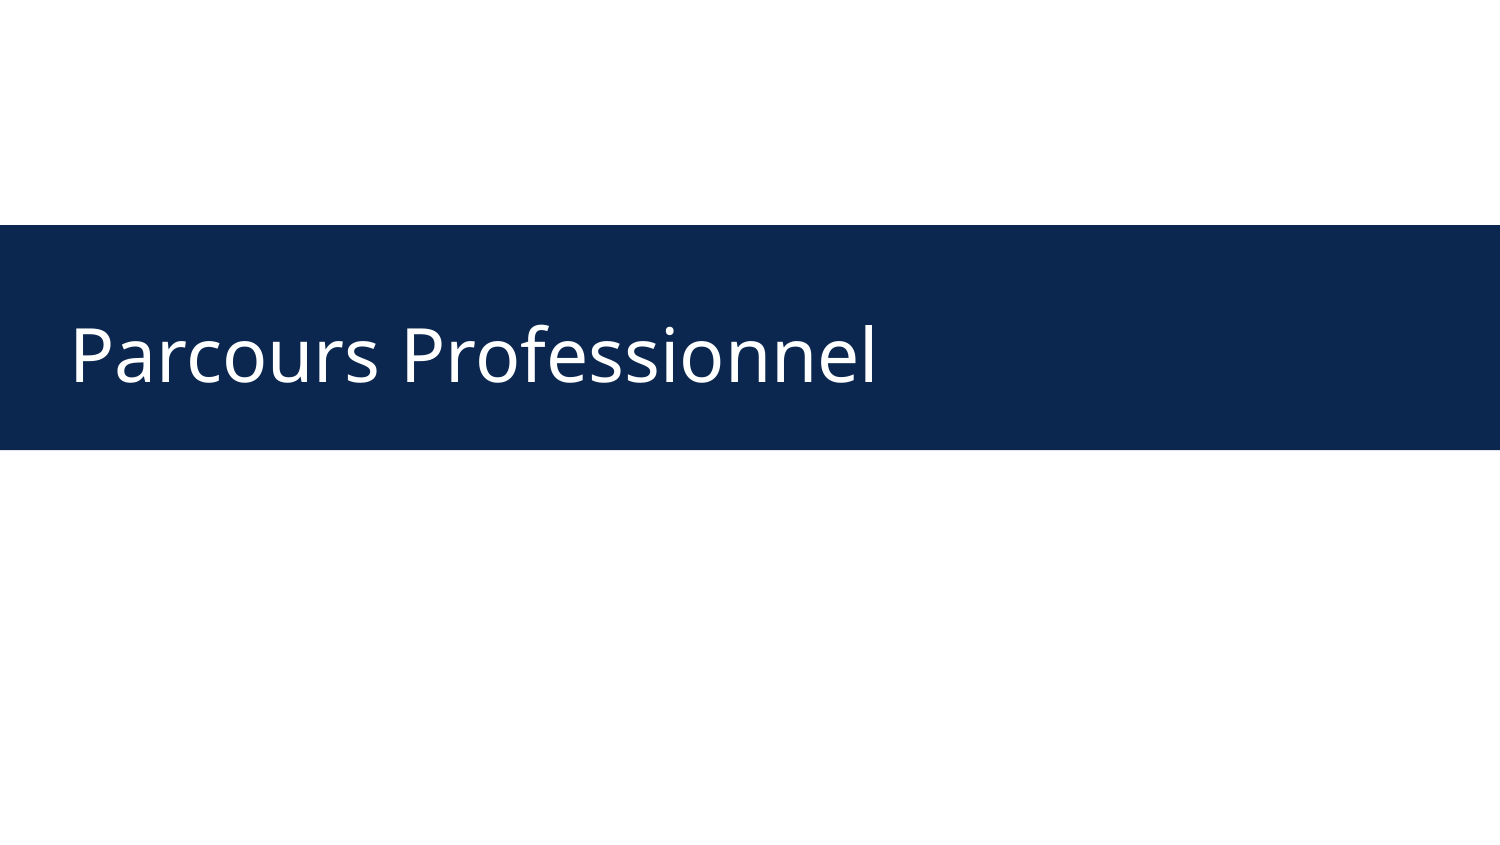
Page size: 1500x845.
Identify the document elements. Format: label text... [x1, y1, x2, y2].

text_box [0, 225, 1500, 451]
title Parcours Professionnel [69, 120, 1409, 413]
